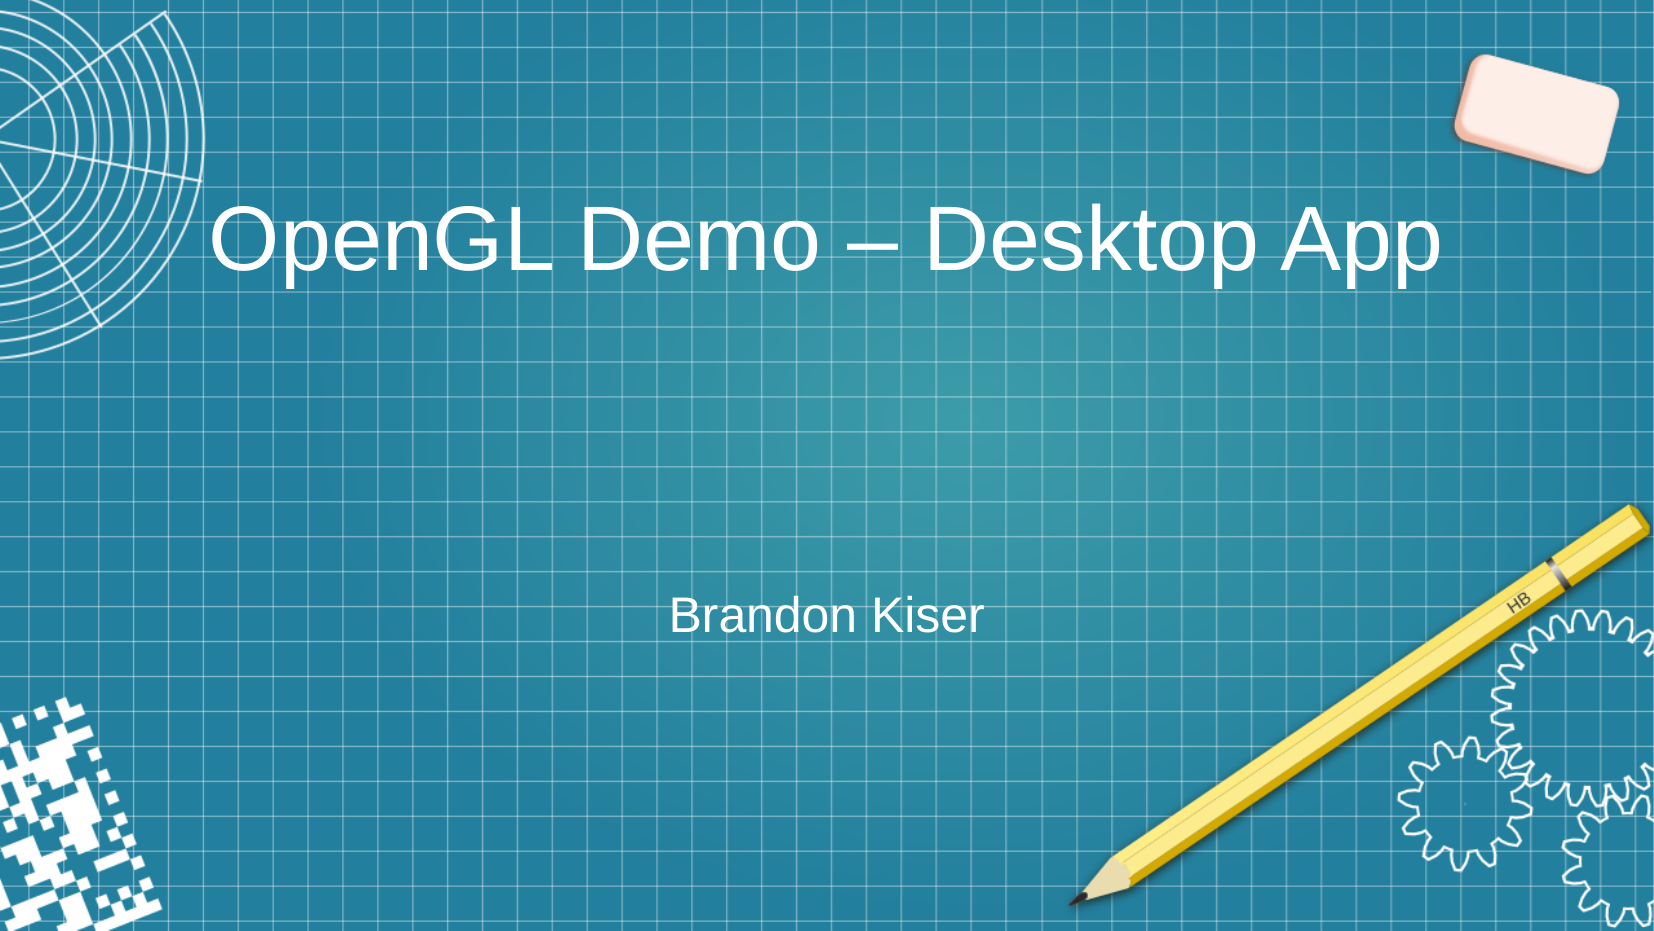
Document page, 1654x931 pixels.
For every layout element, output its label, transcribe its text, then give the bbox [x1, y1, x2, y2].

subtitle Brandon Kiser [82, 389, 1571, 842]
title OpenGL Demo – Desktop App [82, 132, 1571, 346]
picture [0, 0, 1654, 931]
